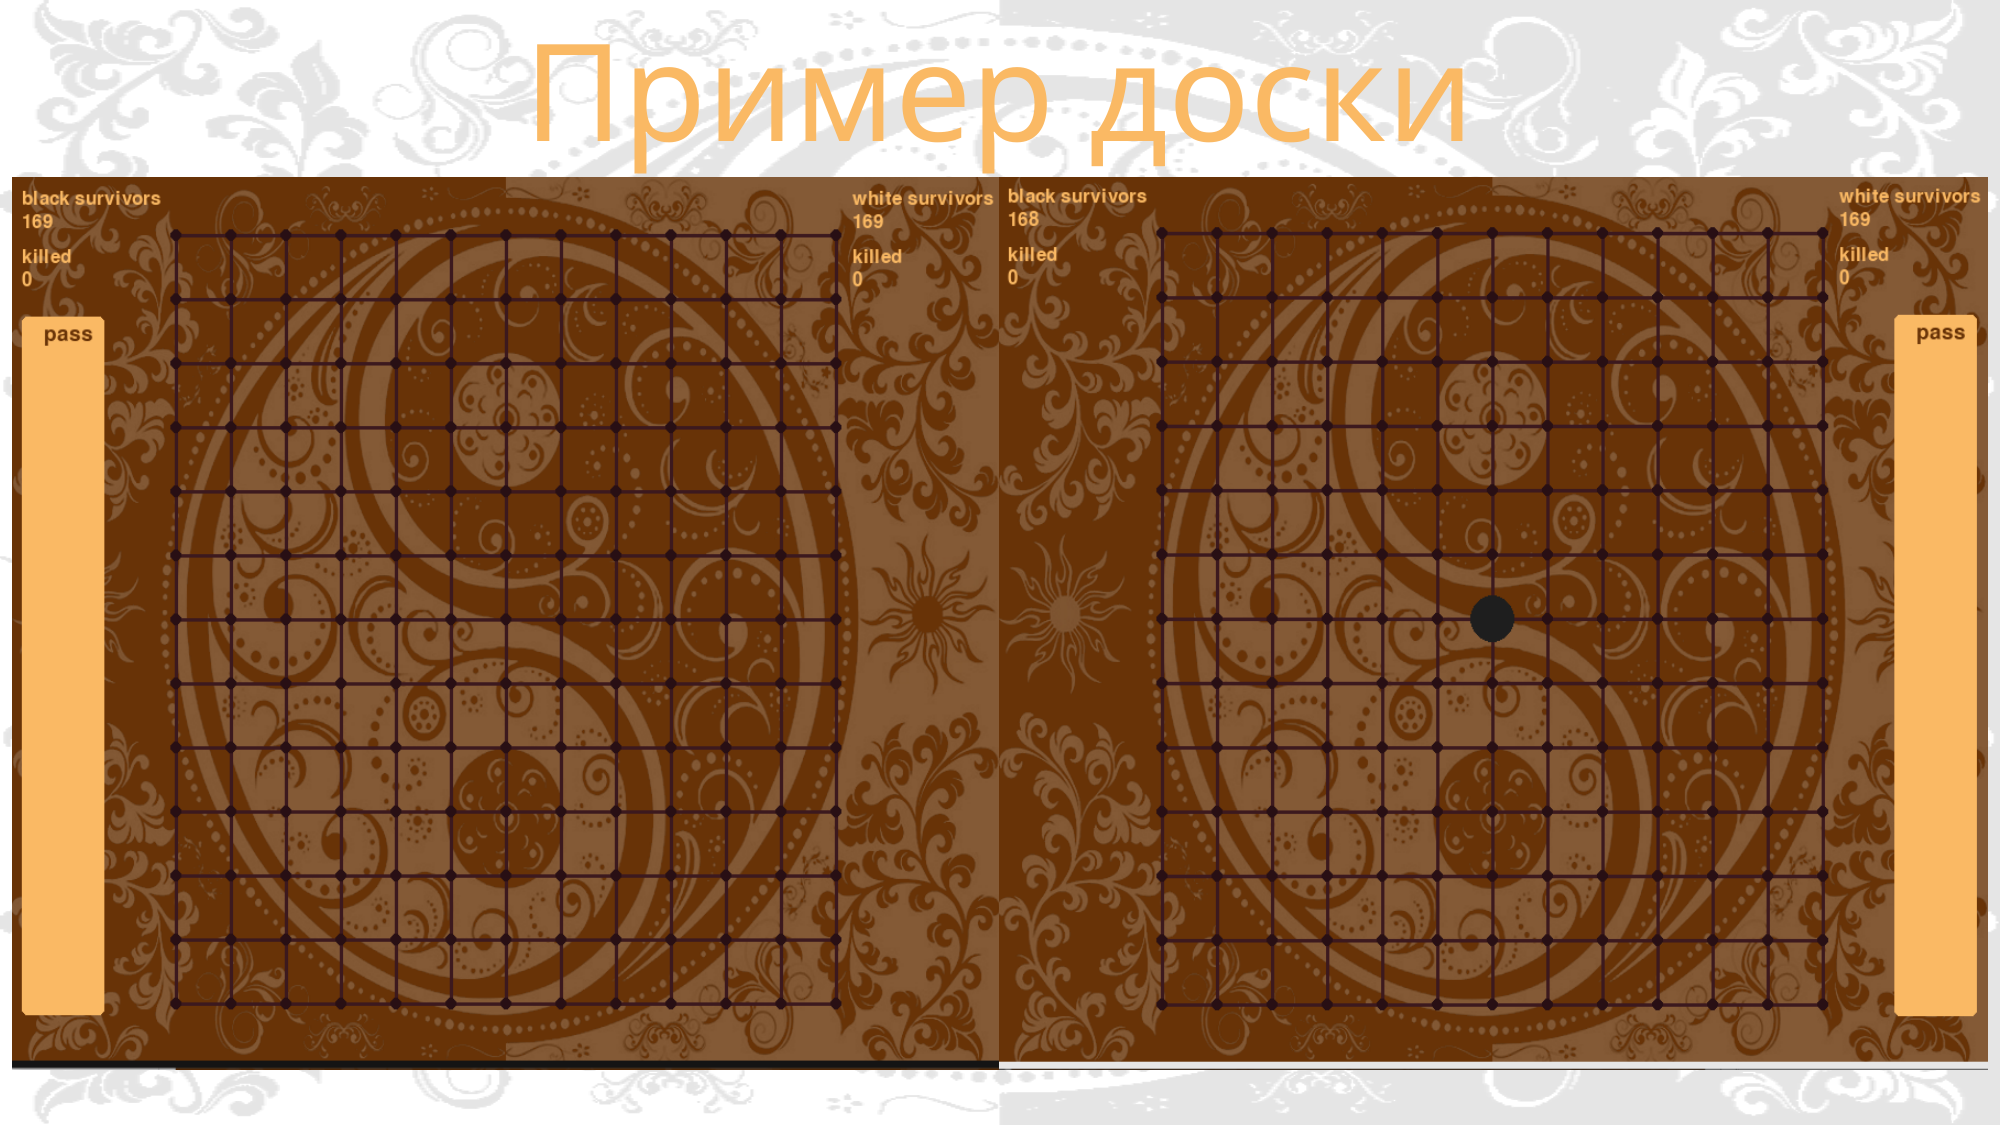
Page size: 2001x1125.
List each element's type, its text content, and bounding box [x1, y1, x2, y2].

picture [0, 0, 2000, 1125]
title Пример доски [249, 12, 1750, 177]
